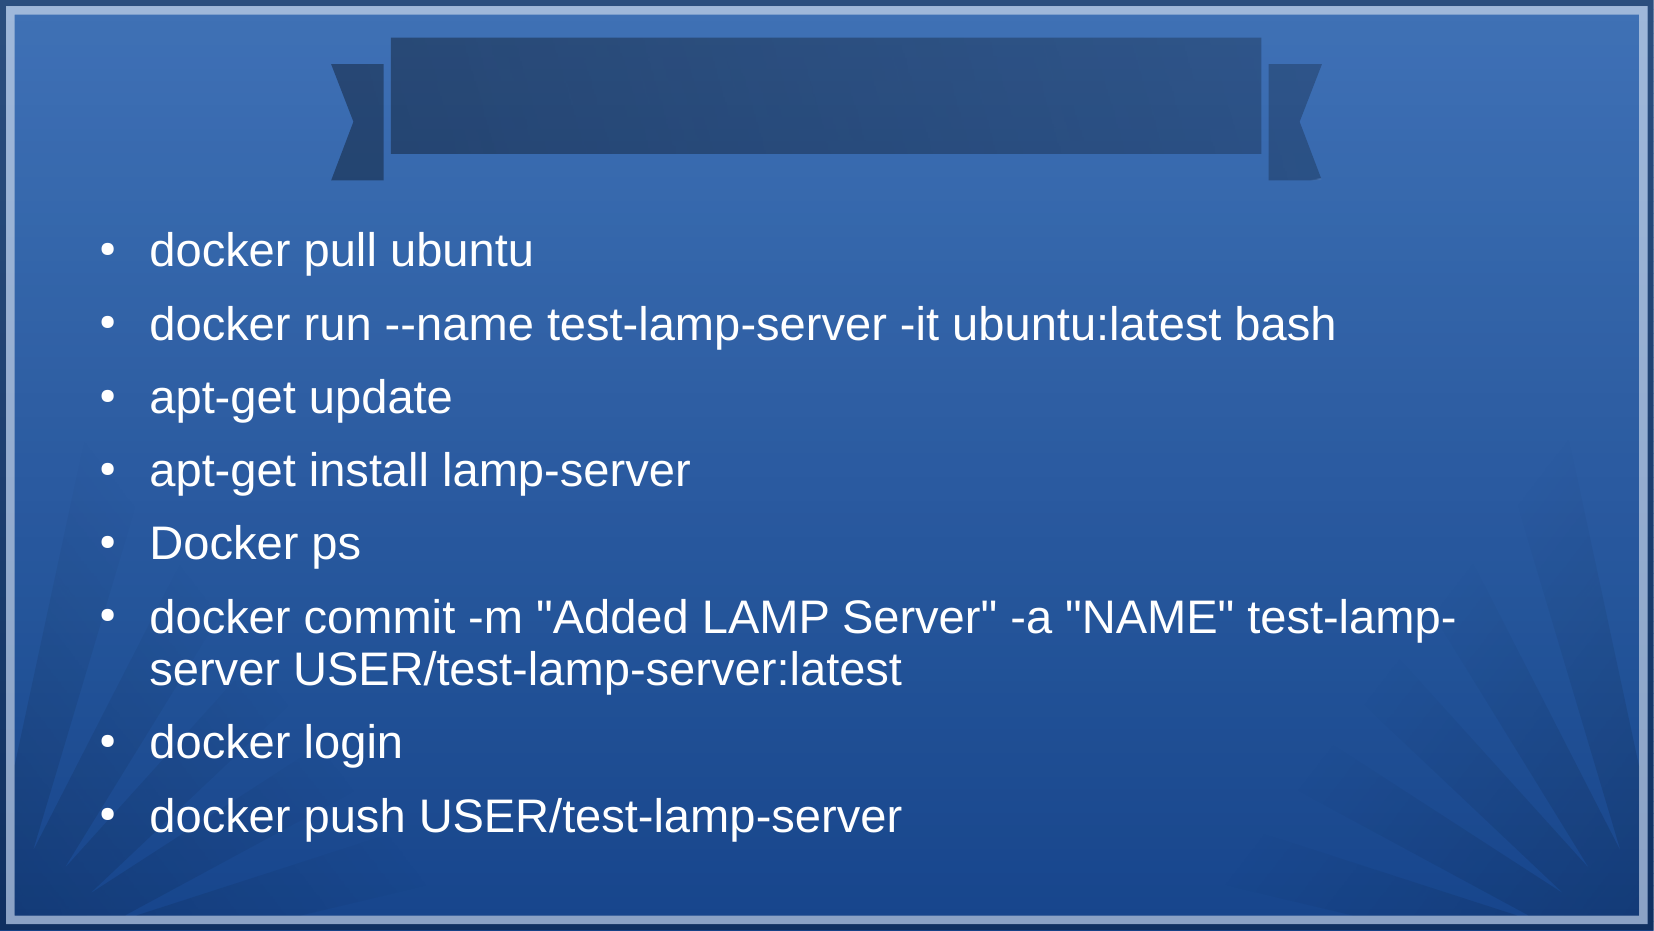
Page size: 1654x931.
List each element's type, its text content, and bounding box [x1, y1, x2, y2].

list docker pull ubuntu docker run --name test-lamp-server -it ubuntu:latest bash apt-get update apt-get install lamp-server Docker ps docker commit -m "Added LAMP Server" -a "NAME" test-lamp-server USER/test-lamp-server:latest docker login docker push USER/test-lamp-server [82, 224, 1571, 848]
